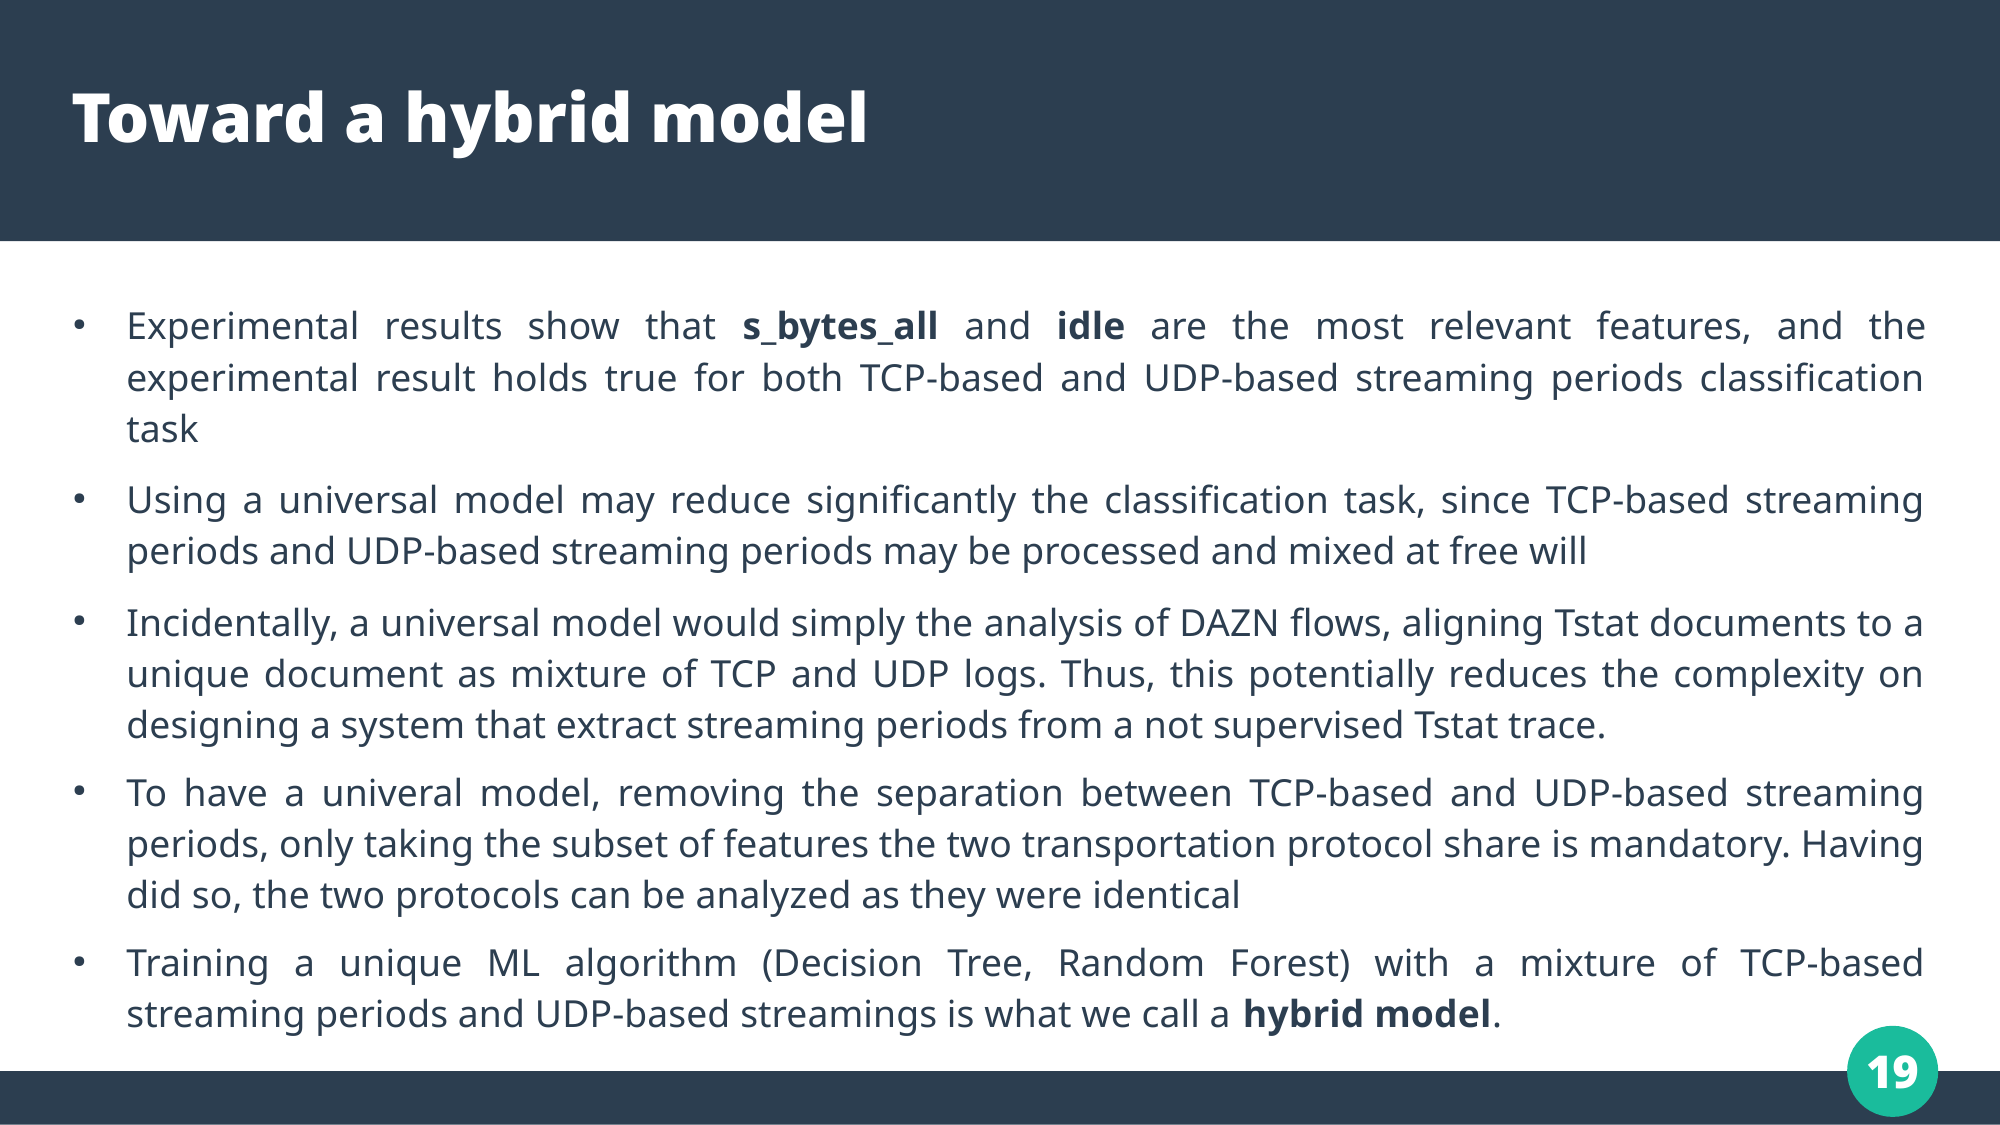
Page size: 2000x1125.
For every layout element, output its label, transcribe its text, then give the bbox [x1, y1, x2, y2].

title Toward a hybrid model [71, 44, 1929, 188]
list Experimental results show that s_bytes_all and idle are the most relevant features, and the experimental result holds true for both TCP-based and UDP-based streaming periods classification task Using a universal model may reduce significantly the classification task, since TCP-based streaming periods and UDP-based streaming periods may be processed and mixed at free will Incidentally, a universal model would simply the analysis of DAZN flows, aligning Tstat documents to a unique document as mixture of TCP and UDP logs. Thus, this potentially reduces the complexity on designing a system that extract streaming periods from a not supervised Tstat trace. To have a univeral model, removing the separation between TCP-based and UDP-based streaming periods, only taking the subset of features the two transportation protocol share is mandatory. Having did so, the two protocols can be analyzed as they were identical Training a unique ML algorithm (Decision Tree, Random Forest) with a mixture of TCP-based streaming periods and UDP-based streamings is what we call a hybrid model. [71, 294, 1929, 1045]
